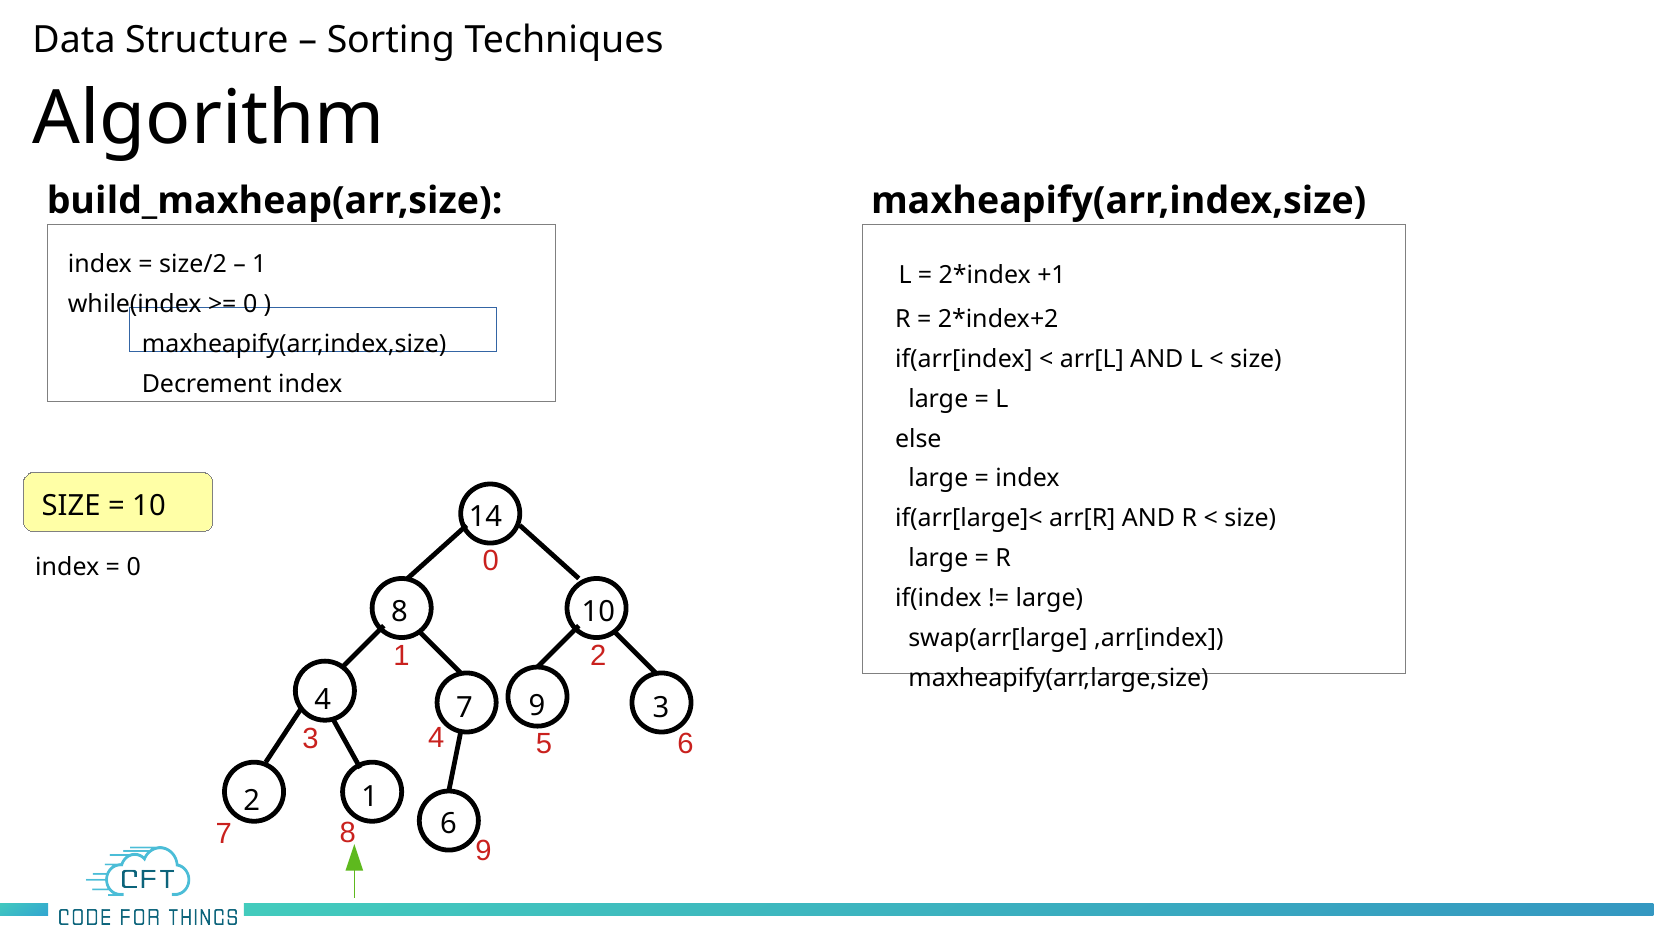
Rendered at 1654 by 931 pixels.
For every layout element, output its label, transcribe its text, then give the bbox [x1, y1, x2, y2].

text_box [562, 680, 568, 714]
text_box 9 [513, 677, 562, 727]
text_box 6 [662, 719, 709, 768]
text_box [419, 803, 425, 838]
text_box [645, 672, 678, 678]
text_box 7 [200, 809, 247, 857]
text_box [277, 773, 284, 811]
text_box 0 [467, 536, 514, 585]
text_box [348, 672, 355, 710]
text_box 5 [521, 719, 567, 768]
text_box [372, 593, 376, 623]
text_box index = size/2 – 1 while(index >= 0 ) maxheapify(arr,index,size) Decrement index [53, 238, 508, 402]
text_box [450, 672, 484, 678]
text_box [295, 676, 299, 705]
text_box SIZE = 10 [26, 476, 207, 526]
text_box 1 [346, 768, 395, 818]
text_box 3 [637, 678, 686, 728]
text_box build_maxheap(arr,size): [32, 165, 650, 225]
text_box 6 [425, 795, 474, 845]
text_box [387, 578, 416, 582]
title Data Structure – Sorting Techniques Algorithm [32, 12, 1184, 166]
text_box 2 [228, 772, 277, 822]
text_box [302, 661, 347, 671]
text_box [342, 778, 346, 806]
text_box [474, 805, 479, 837]
text_box [582, 578, 611, 582]
text_box 2 [575, 631, 622, 680]
text_box 8 [324, 808, 371, 857]
text_box [47, 224, 556, 402]
text_box [23, 472, 213, 532]
text_box [862, 224, 1406, 674]
text_box [224, 777, 228, 806]
text_box [232, 762, 276, 772]
text_box [646, 728, 662, 733]
text_box 14 [446, 488, 532, 538]
text_box [631, 686, 637, 719]
text_box 3 [287, 714, 293, 724]
text_box 4 [413, 713, 460, 762]
text_box 3 [287, 714, 334, 763]
text_box [433, 791, 464, 795]
text_box [432, 845, 466, 851]
text_box [507, 680, 513, 714]
text_box index = 0 [0, 541, 186, 591]
text_box 8 [376, 582, 443, 632]
text_box L = 2*index +1 R = 2*index+2 if(arr[index] < arr[L] AND L < size) large = L else large = index if(arr[large]< arr[R] AND R < size) large = R if(index != large) swap(arr[large] ,arr[index]) maxheapify(arr,large,size) [874, 236, 1371, 647]
text_box [686, 686, 692, 719]
text_box [395, 773, 402, 811]
picture [59, 846, 237, 925]
text_box 7 [441, 678, 490, 728]
text_box [460, 728, 482, 733]
text_box maxheapify(arr,index,size) [856, 166, 1571, 225]
text_box [490, 684, 497, 721]
text_box 10 [566, 582, 634, 632]
text_box [437, 687, 441, 713]
text_box 1 [378, 631, 425, 680]
text_box [475, 483, 506, 488]
text_box [371, 818, 386, 822]
text_box [362, 762, 390, 768]
text_box [515, 667, 560, 677]
text_box 4 [299, 671, 348, 721]
text_box 9 [460, 826, 507, 875]
